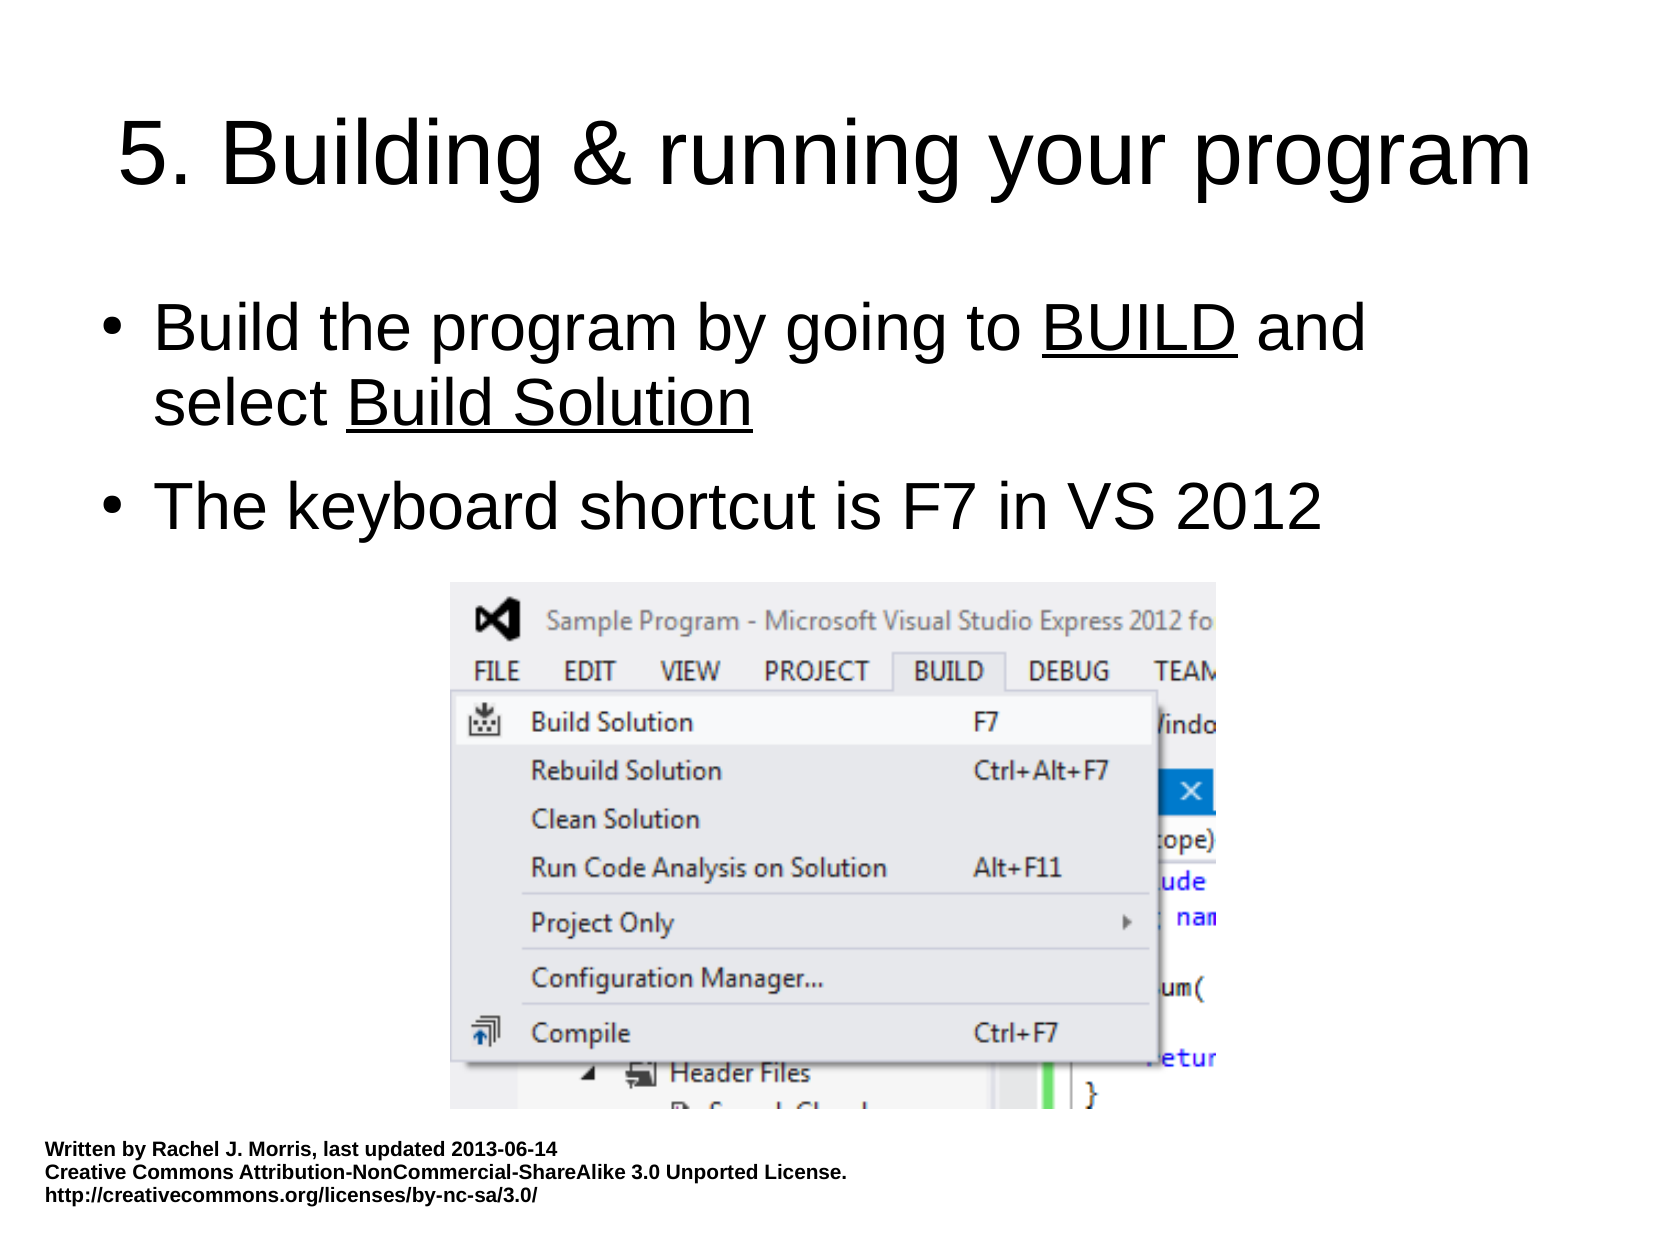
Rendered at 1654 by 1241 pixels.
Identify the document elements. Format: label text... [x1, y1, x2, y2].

title 5. Building & running your program [82, 49, 1571, 257]
list Build the program by going to BUILD and select Build Solution The keyboard shortcut is F7 in VS 2012 [82, 290, 1538, 1010]
picture [450, 582, 1216, 1109]
